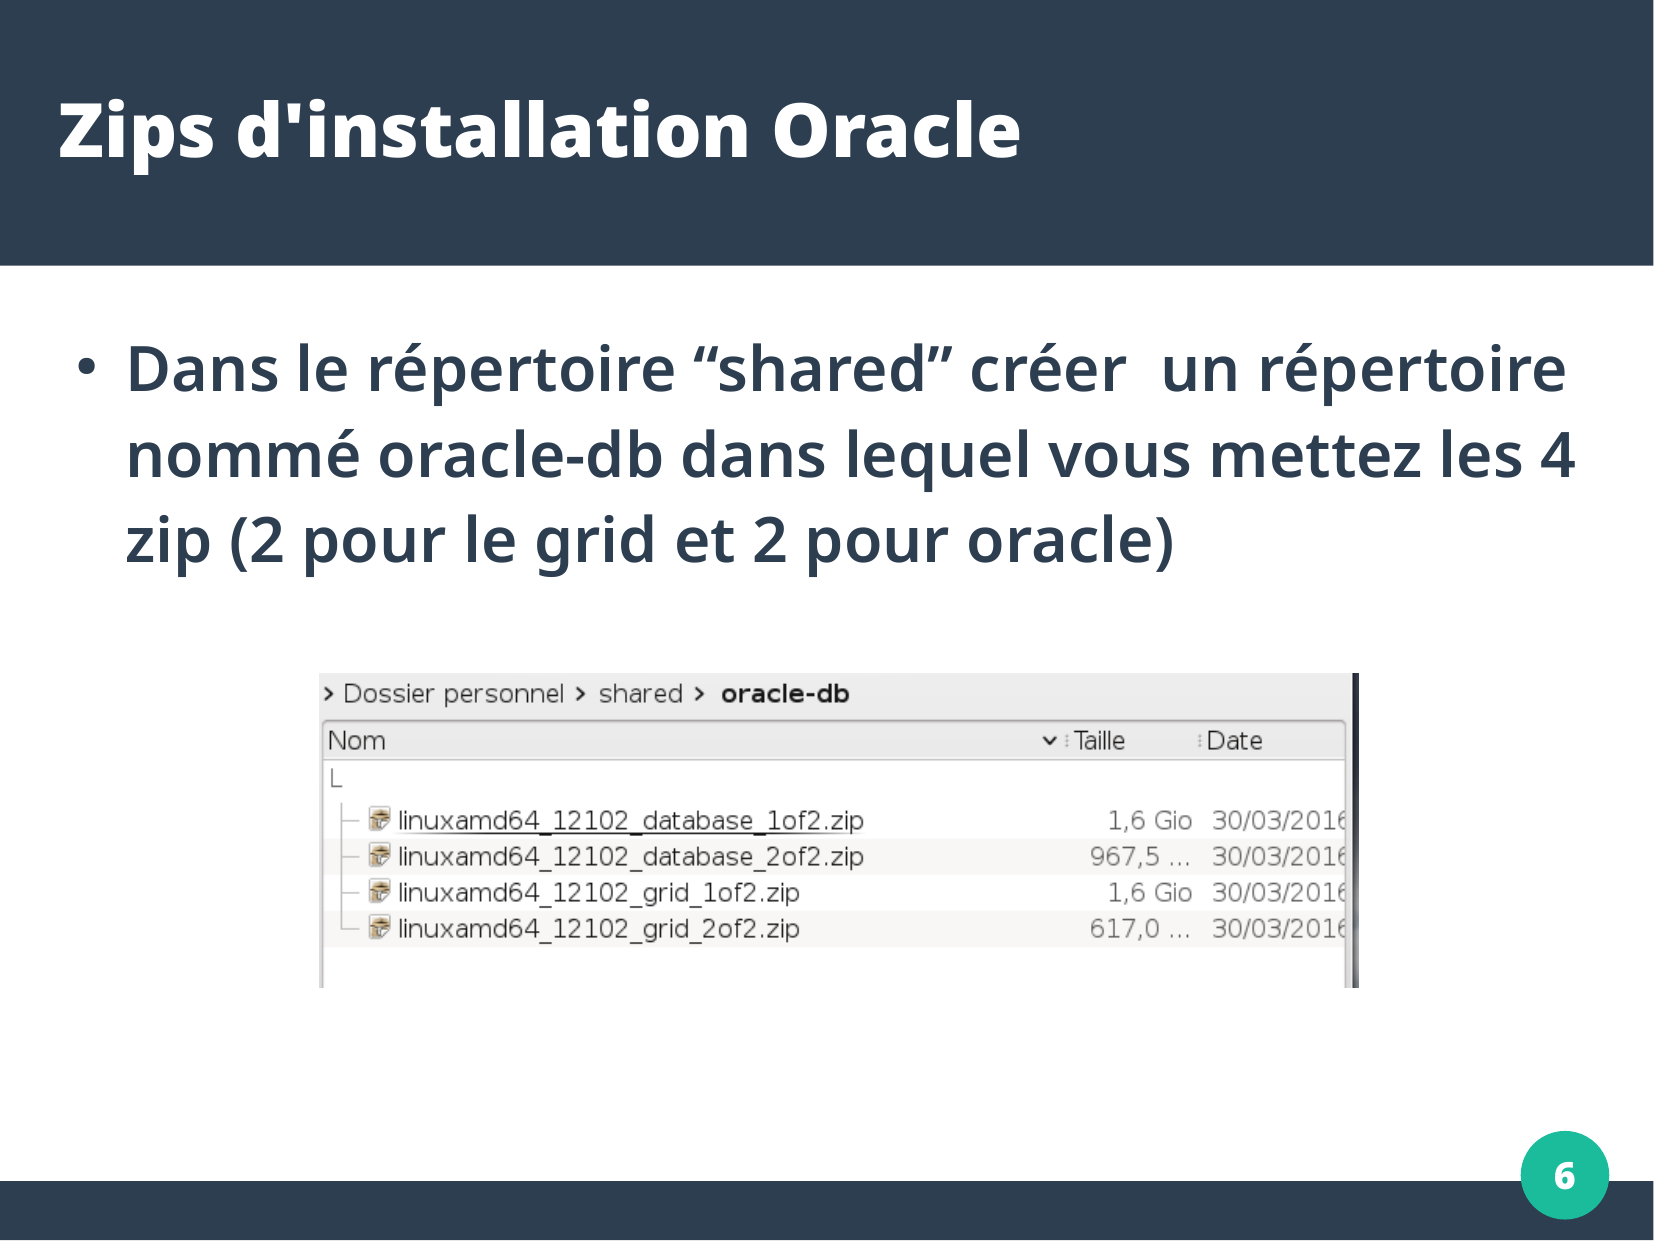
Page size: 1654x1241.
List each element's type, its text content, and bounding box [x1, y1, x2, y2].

picture [319, 673, 1359, 988]
title Zips d'installation Oracle [59, 49, 1595, 207]
list Dans le répertoire “shared” créer un répertoire nommé oracle-db dans lequel vous mettez les 4 zip (2 pour le grid et 2 pour oracle) [59, 324, 1595, 650]
